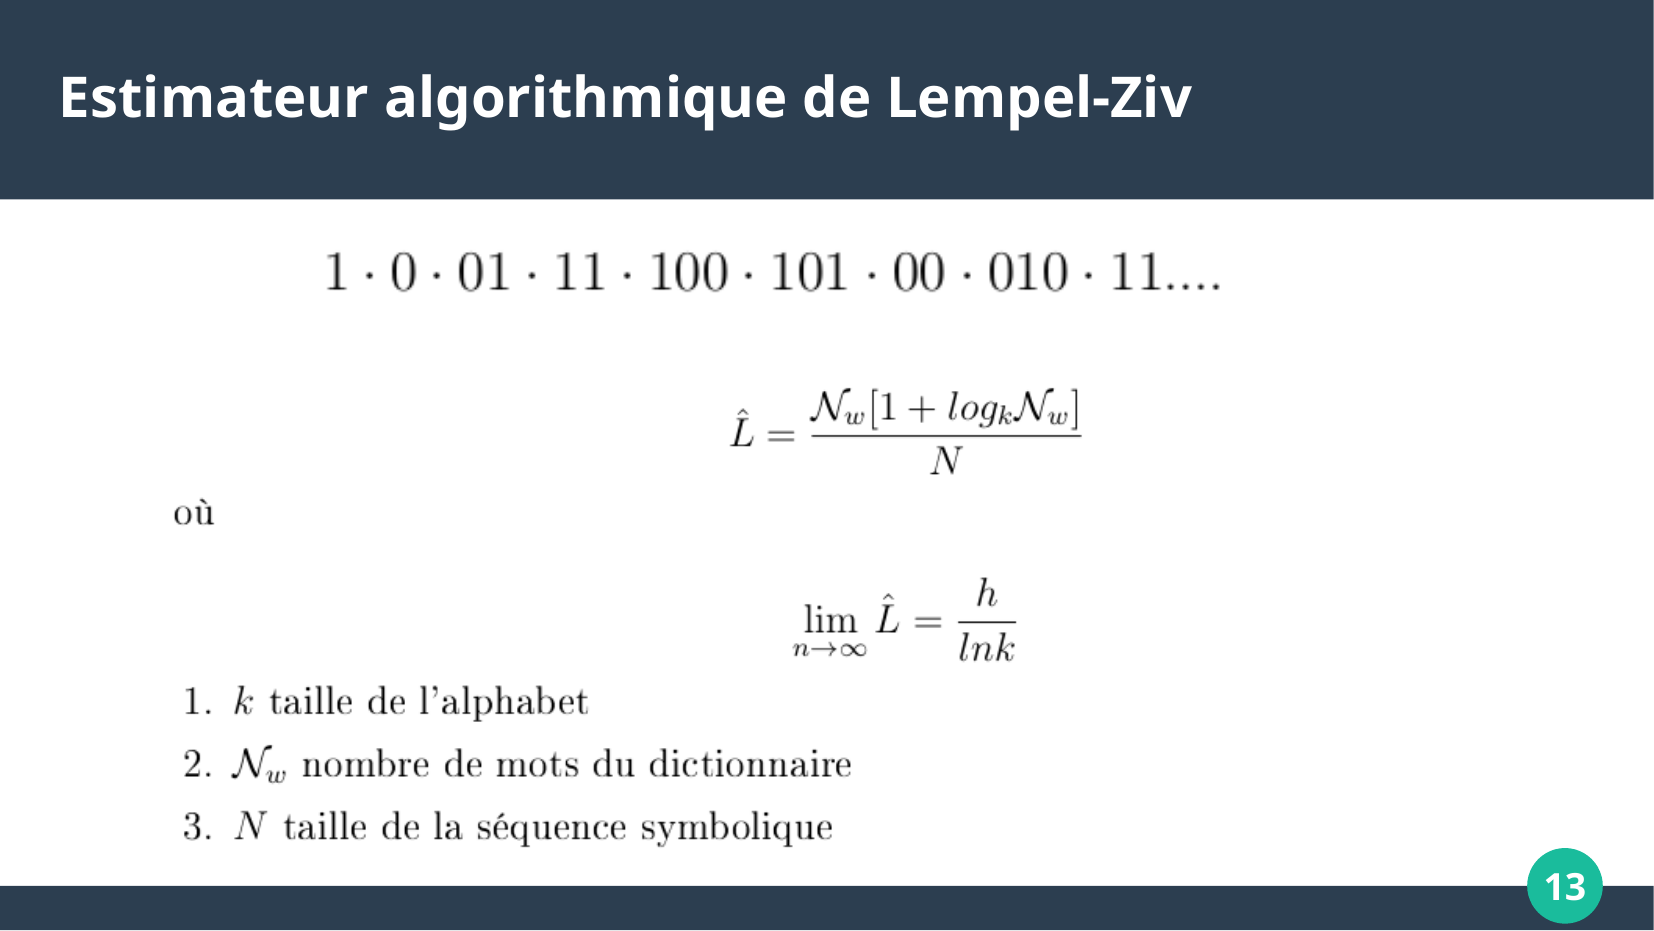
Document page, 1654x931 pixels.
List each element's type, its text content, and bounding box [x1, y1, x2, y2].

title Estimateur algorithmique de Lempel-Ziv [59, 37, 1595, 155]
picture [265, 214, 1300, 325]
picture [147, 354, 1487, 866]
